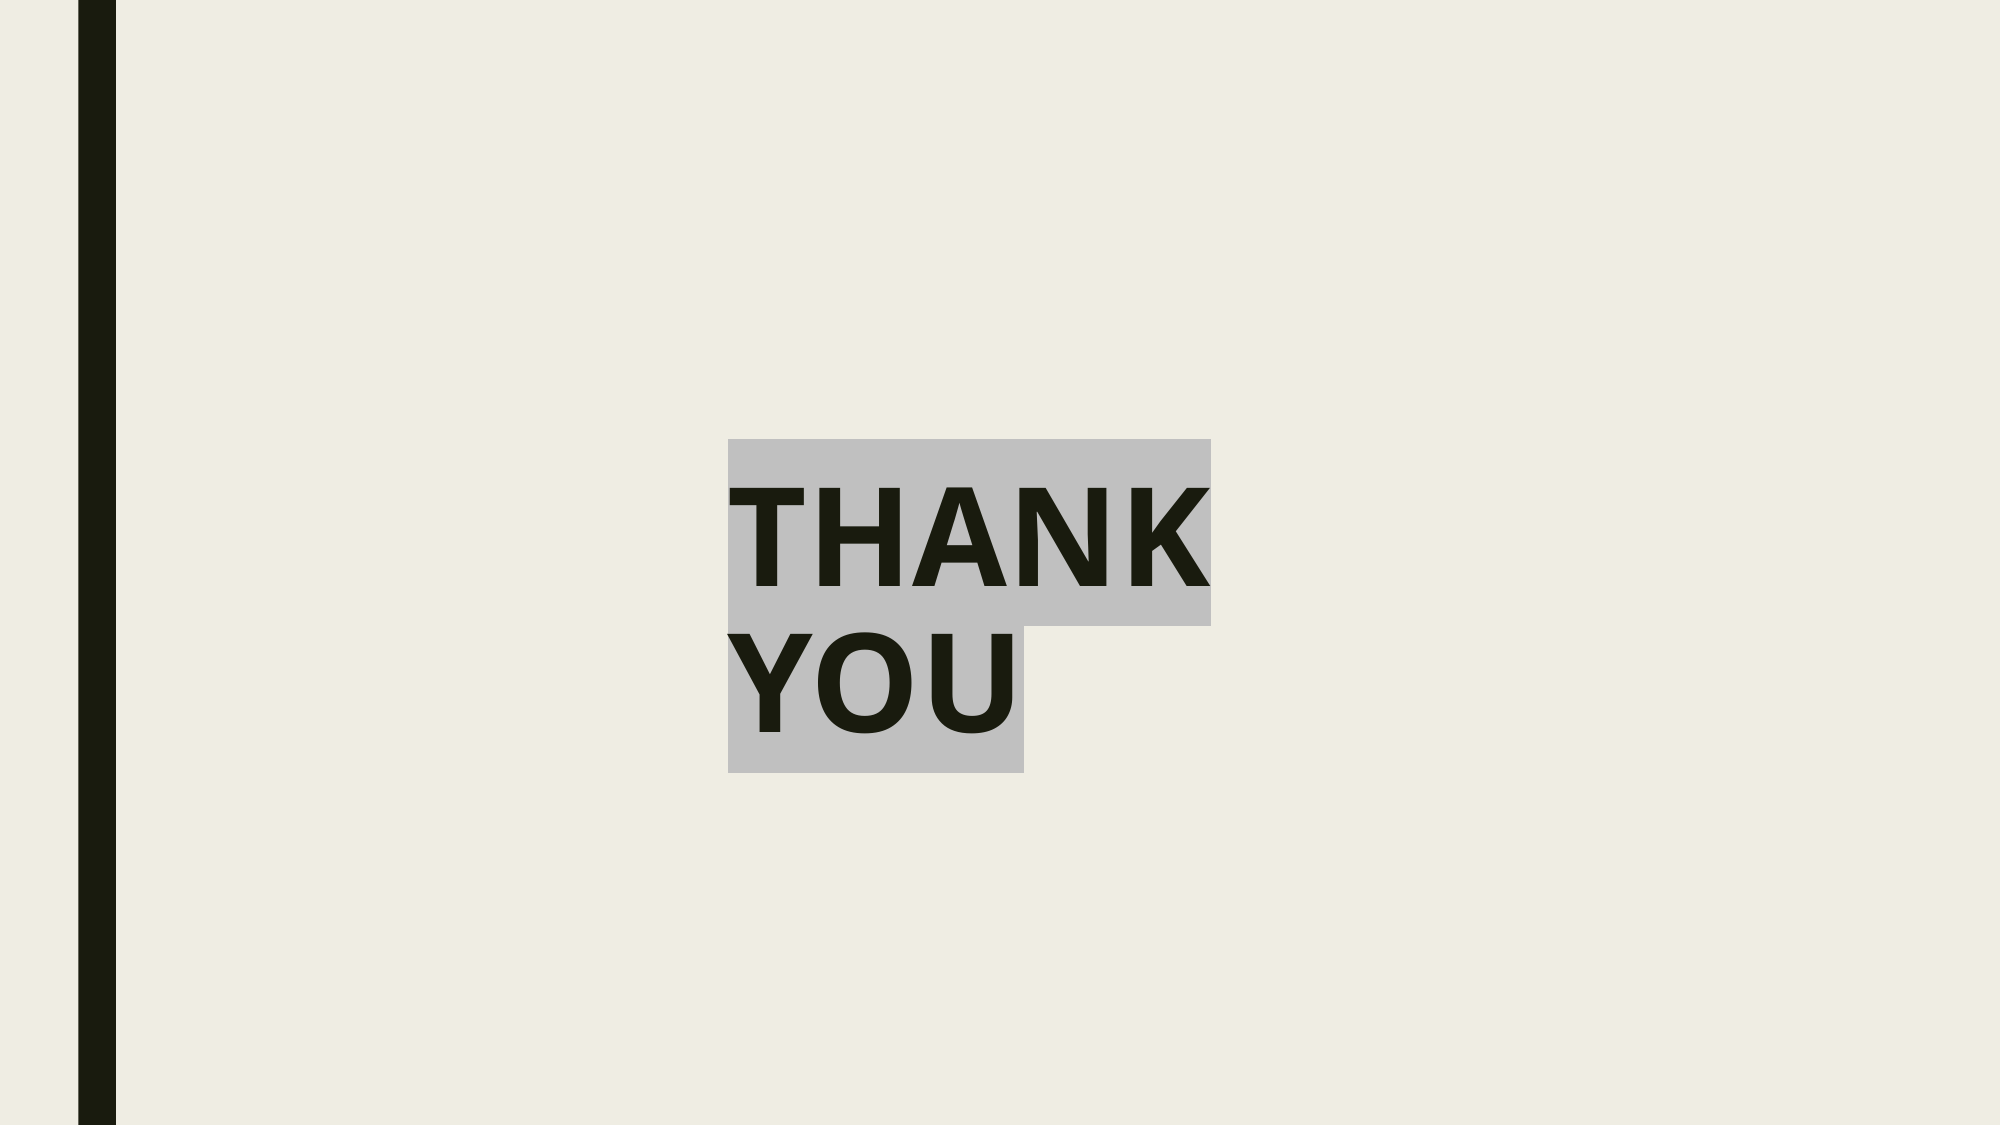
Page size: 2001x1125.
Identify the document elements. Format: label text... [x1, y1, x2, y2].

title THANK YOU [712, 461, 1441, 847]
